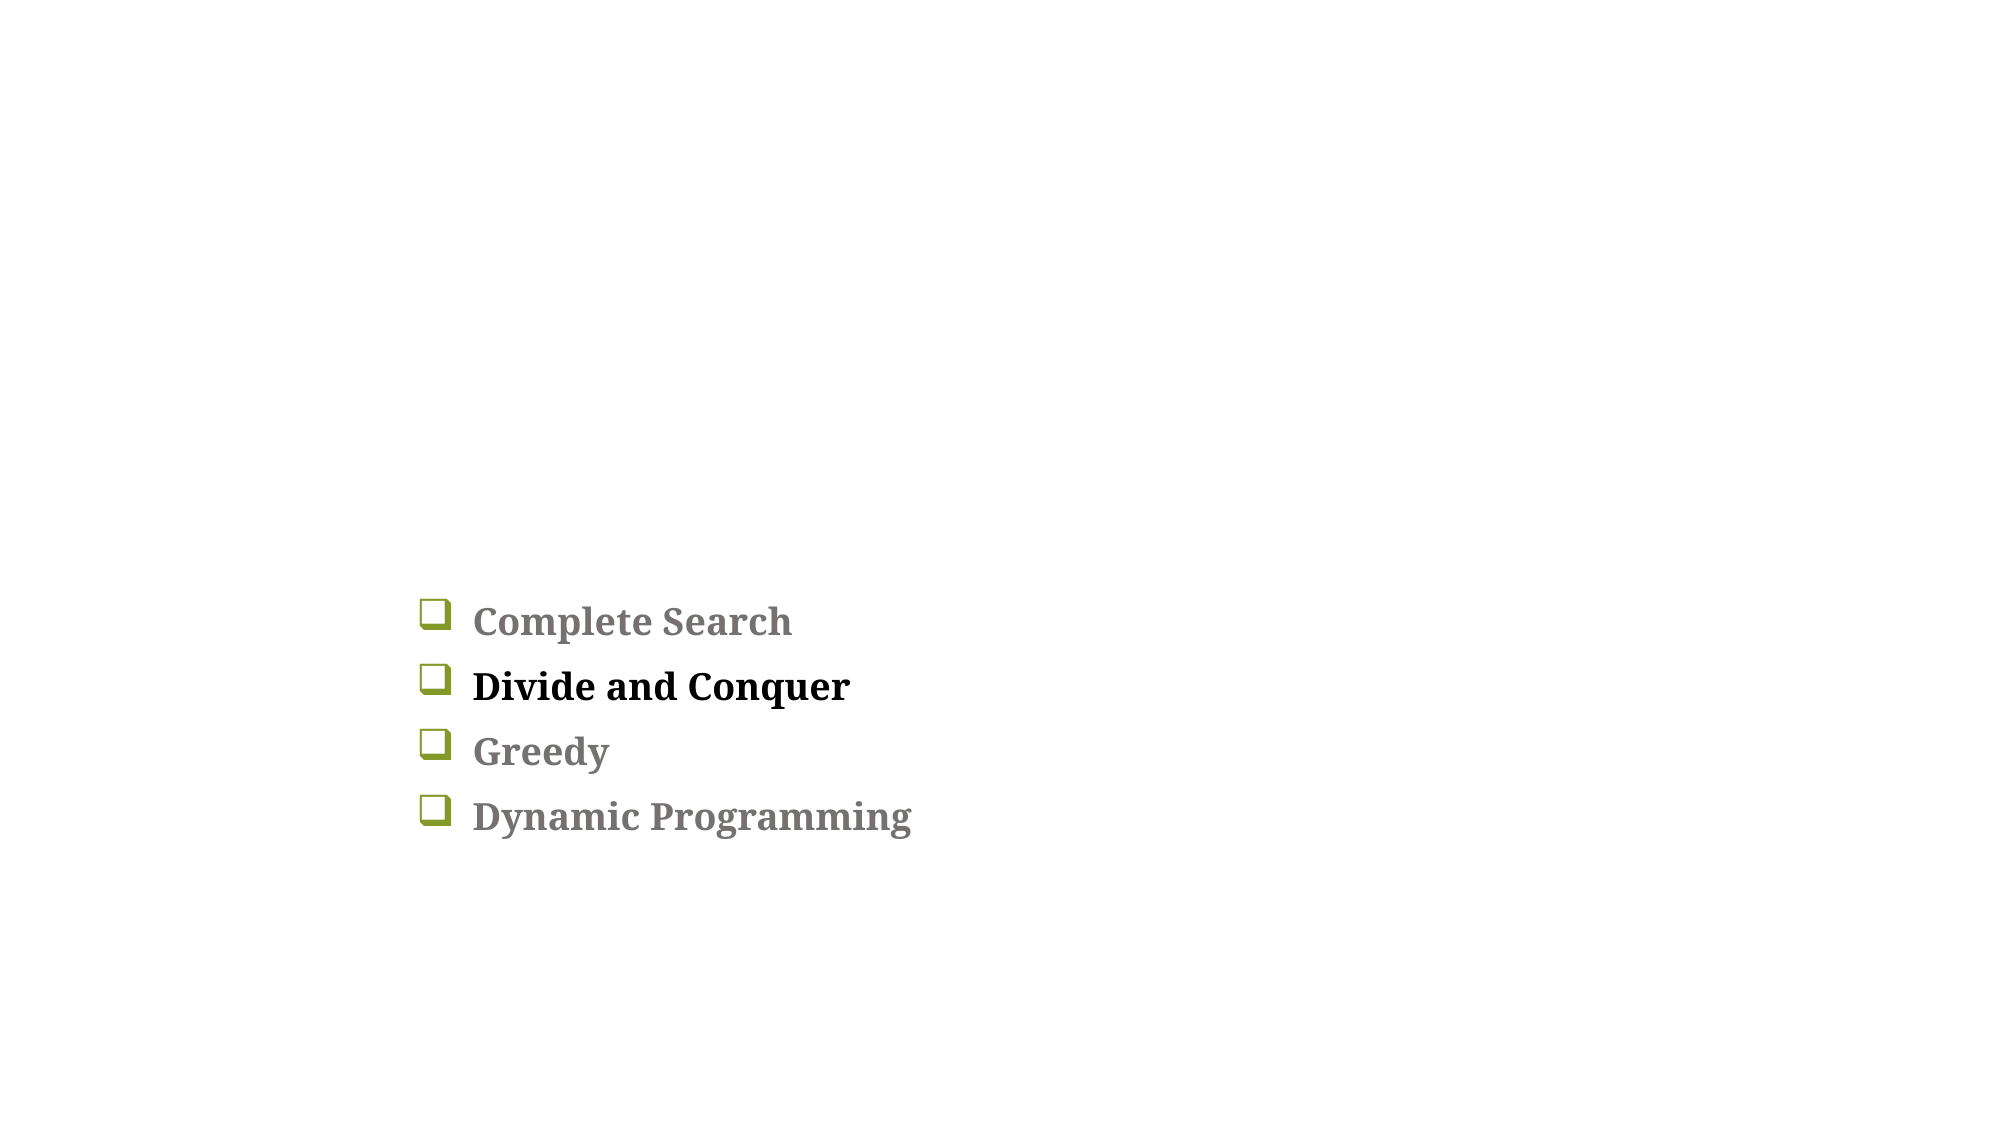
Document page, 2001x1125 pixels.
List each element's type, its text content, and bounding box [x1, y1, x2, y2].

text_box Complete Search Divide and Conquer Greedy Dynamic Programming [251, 590, 1752, 863]
